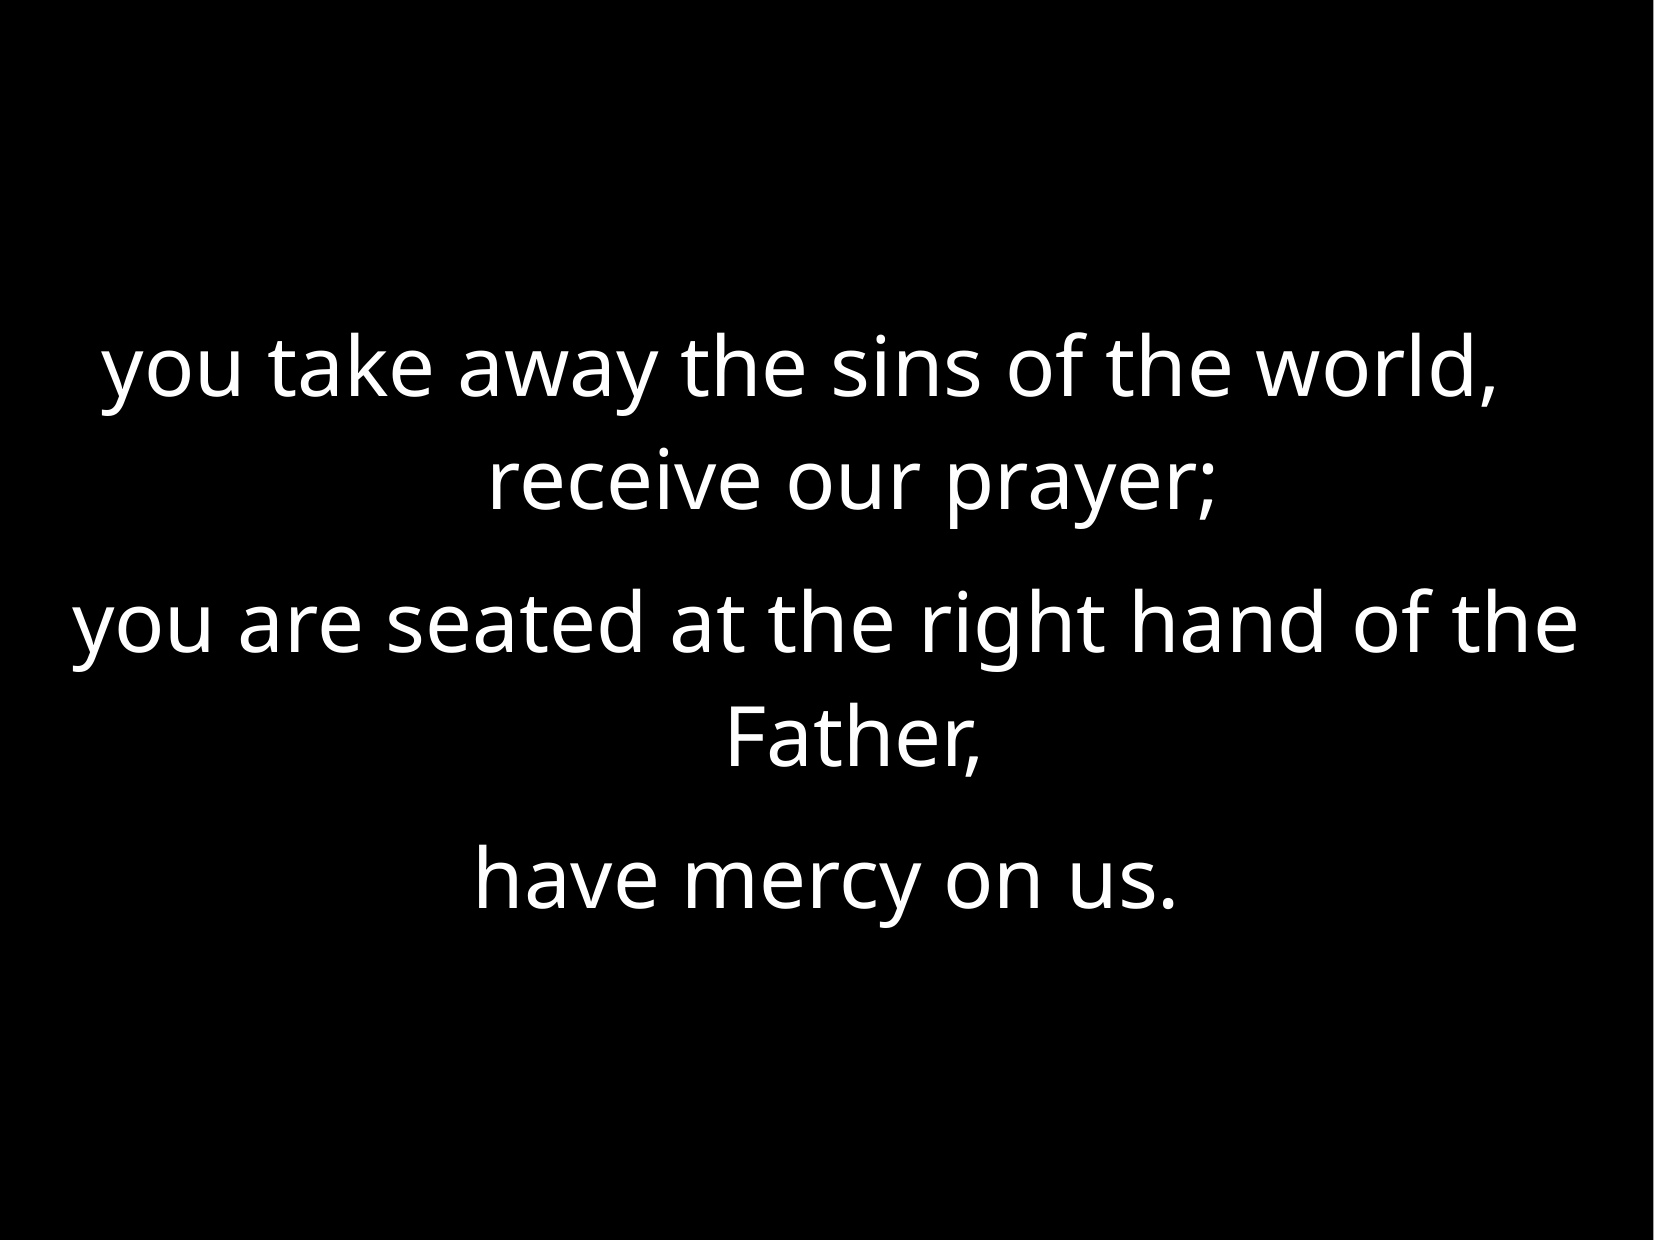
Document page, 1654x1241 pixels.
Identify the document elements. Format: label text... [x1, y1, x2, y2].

list you take away the sins of the world, receive our prayer; you are seated at the right hand of the Father, have mercy on us. [0, 307, 1654, 1229]
